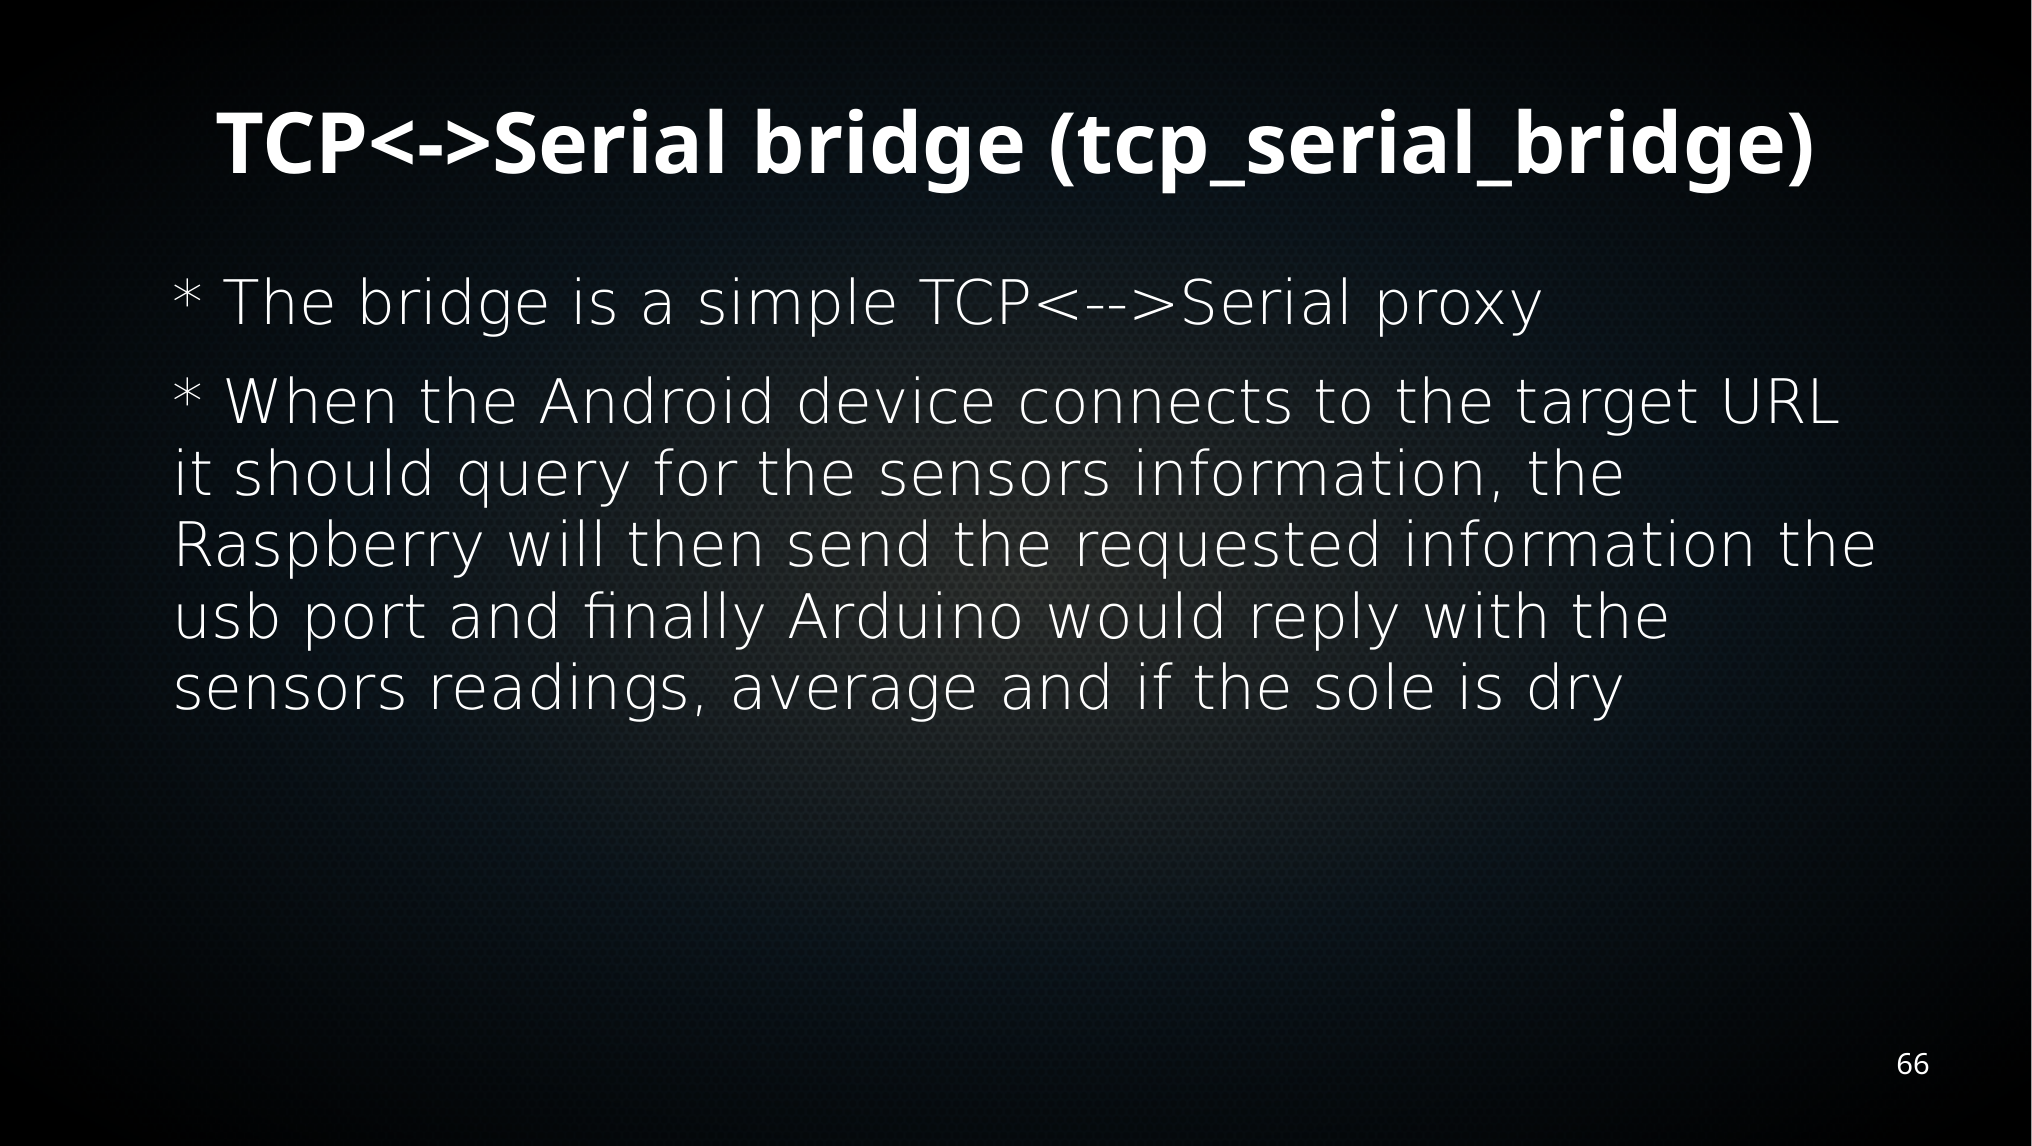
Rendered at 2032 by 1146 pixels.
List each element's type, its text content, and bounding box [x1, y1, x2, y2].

list * The bridge is a simple TCP<-->Serial proxy * When the Android device connects to the target URL it should query for the sensors information, the Raspberry will then send the requested information the usb port and finally Arduino would reply with the sensors readings, average and if the sole is dry [101, 268, 1890, 933]
title TCP<->Serial bridge (tcp_serial_bridge) [101, 42, 1930, 240]
picture [0, 0, 2032, 1146]
